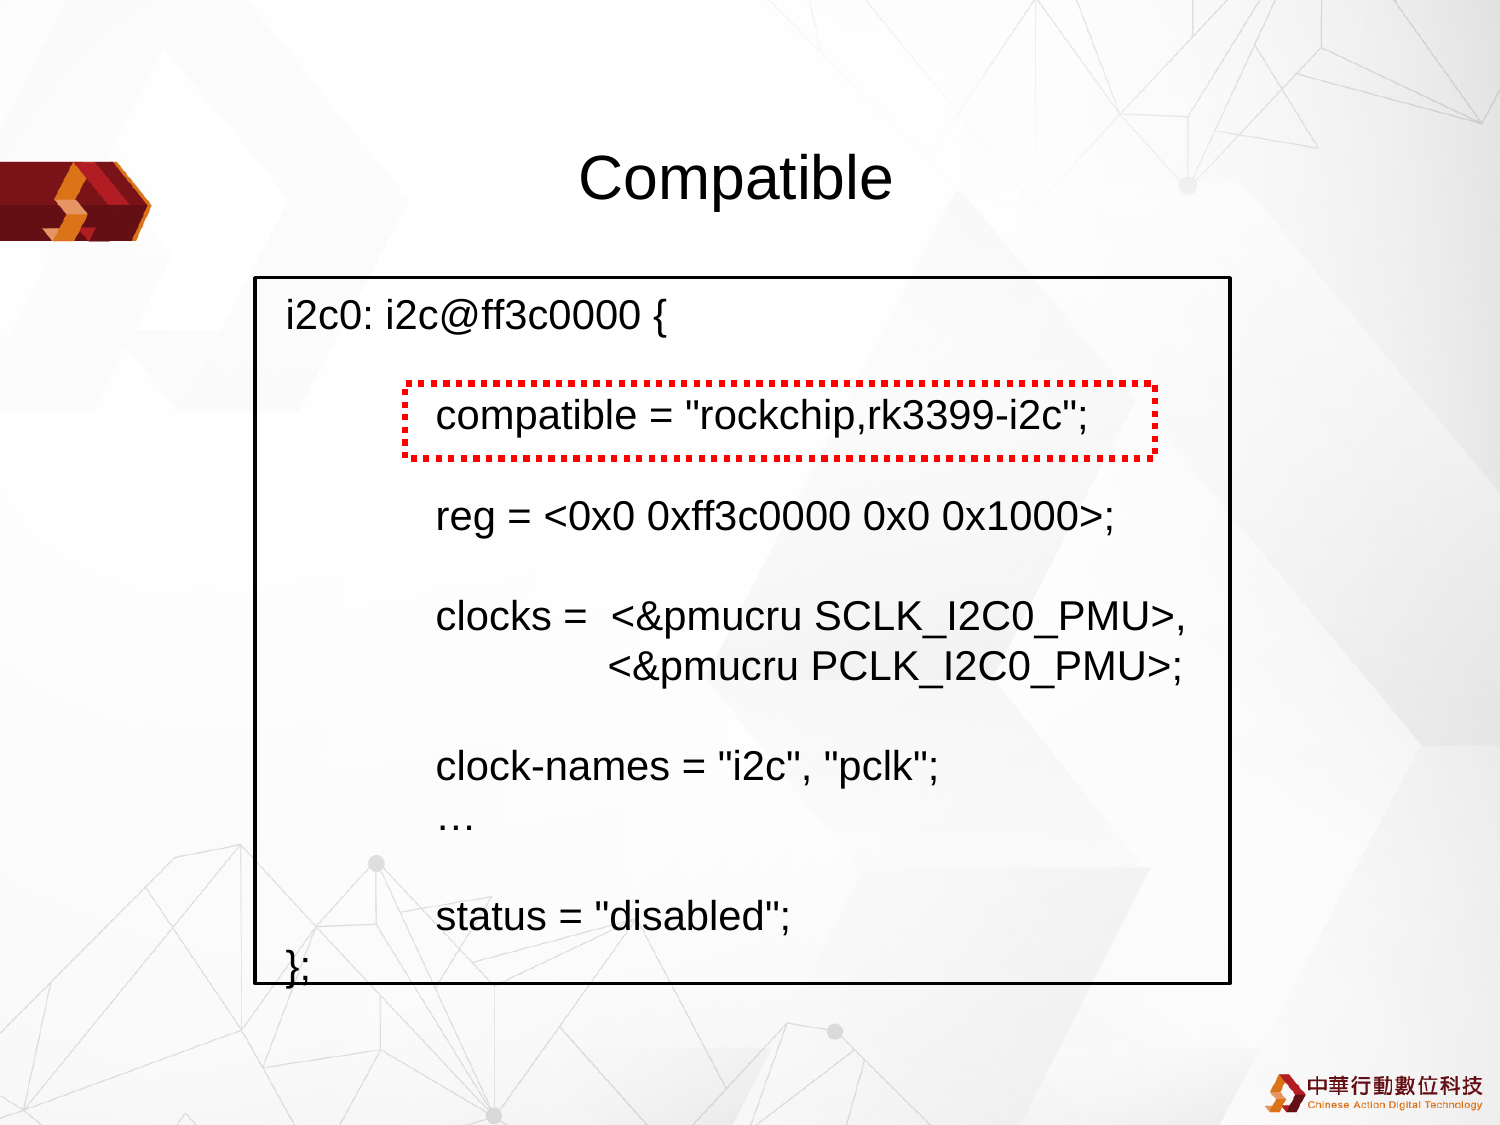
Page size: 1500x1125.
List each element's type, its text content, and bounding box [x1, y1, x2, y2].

title Compatible [107, 101, 1367, 255]
text_box i2c0: i2c@ff3c0000 { compatible = "rockchip,rk3399-i2c"; reg = <0x0 0xff3c0000 0x0 0x1000>; clocks = <&pmucru SCLK_I2C0_PMU>, <&pmucru PCLK_I2C0_PMU>; clock-names = "i2c", "pclk"; … status = "disabled"; }; [270, 280, 1228, 982]
picture [0, 0, 1500, 1125]
text_box i2c0: i2c@ff3c0000 { compatible = "rockchip,rk3399-i2c"; reg = <0x0 0xff3c0000 0x0 0x1000>; clocks = <&pmucru SCLK_I2C0_PMU>, <&pmucru PCLK_I2C0_PMU>; clock-names = "i2c", "pclk"; … status = "disabled"; }; [270, 280, 1487, 996]
